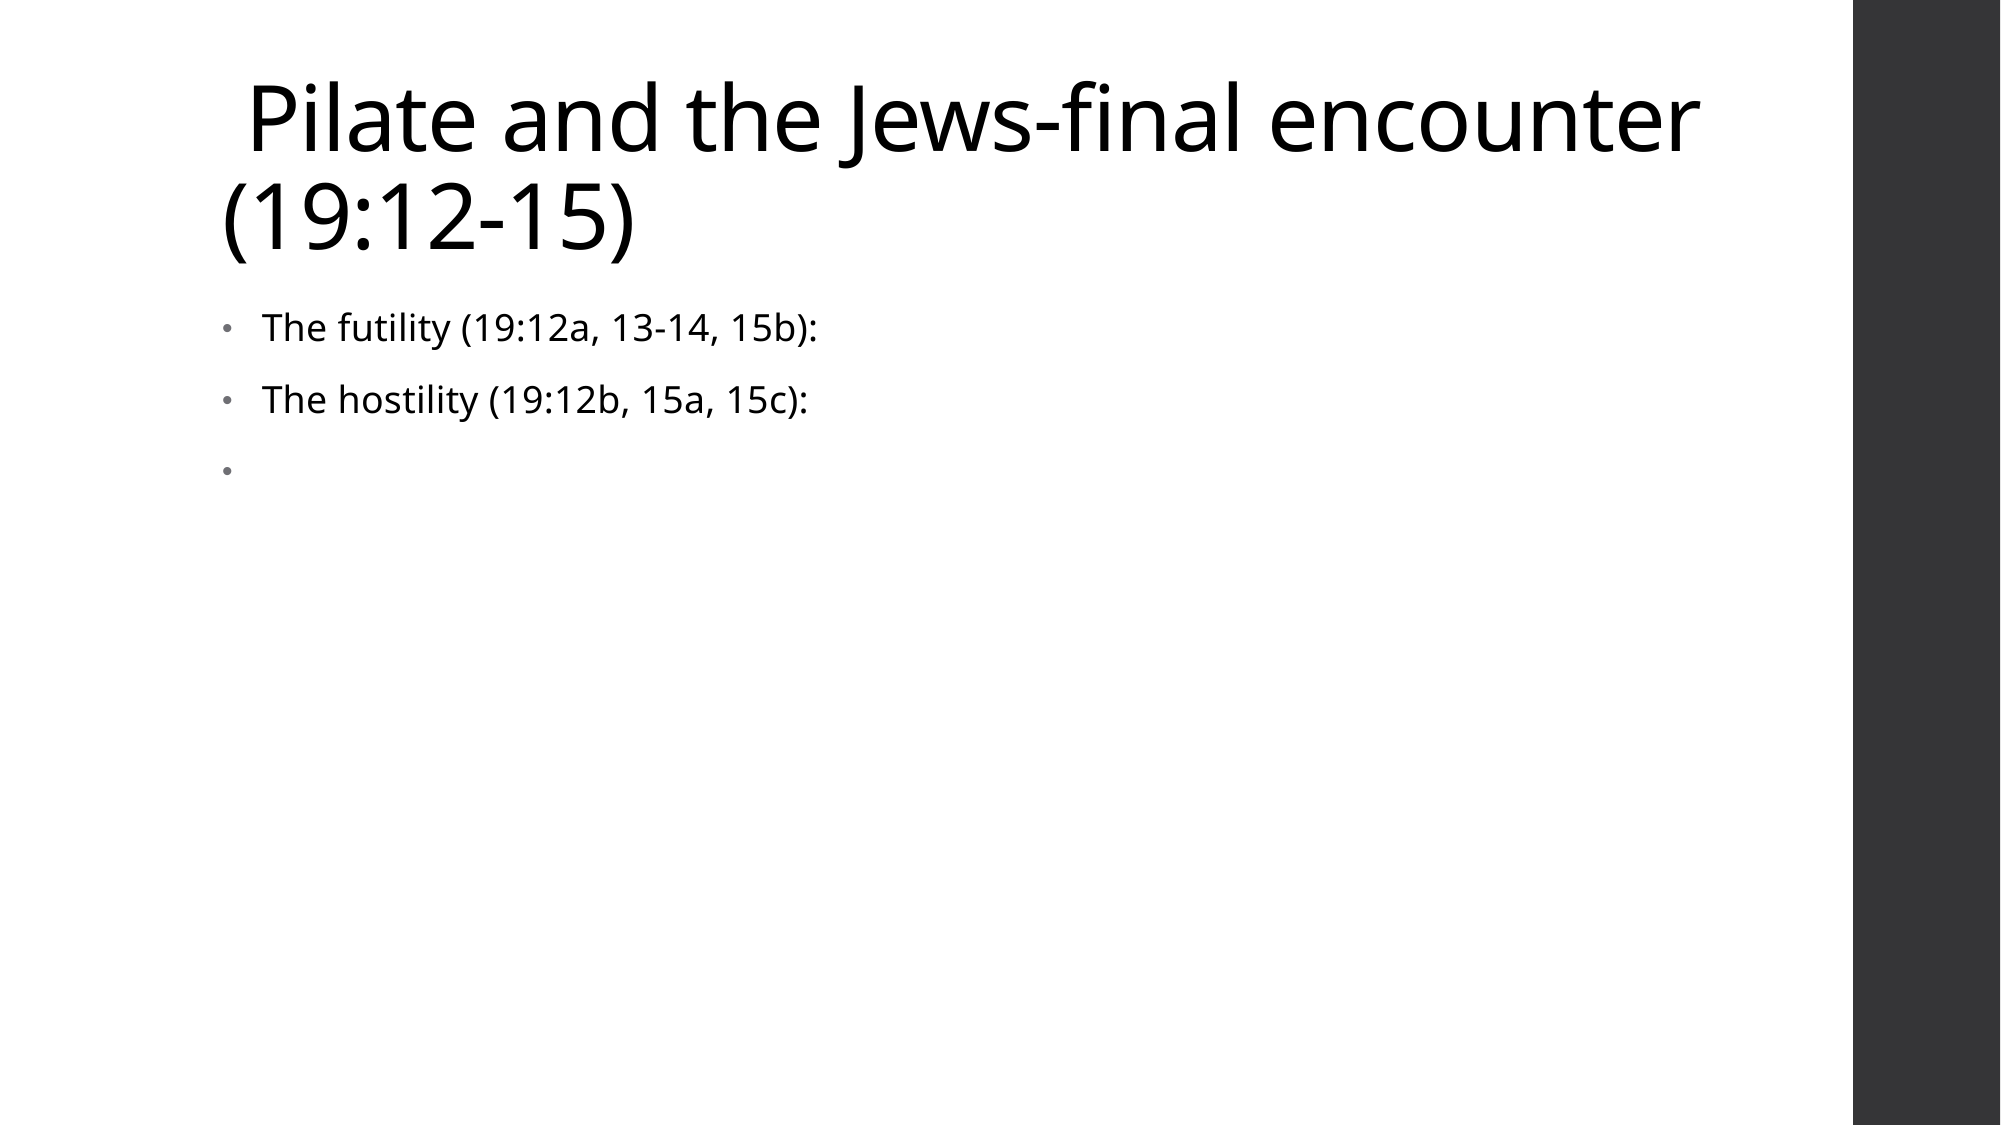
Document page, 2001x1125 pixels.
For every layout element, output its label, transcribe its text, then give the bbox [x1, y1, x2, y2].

title Pilate and the Jews-final encounter (19:12-15) [206, 60, 1797, 278]
list The futility (19:12a, 13-14, 15b): The hostility (19:12b, 15a, 15c): [206, 299, 1617, 1014]
